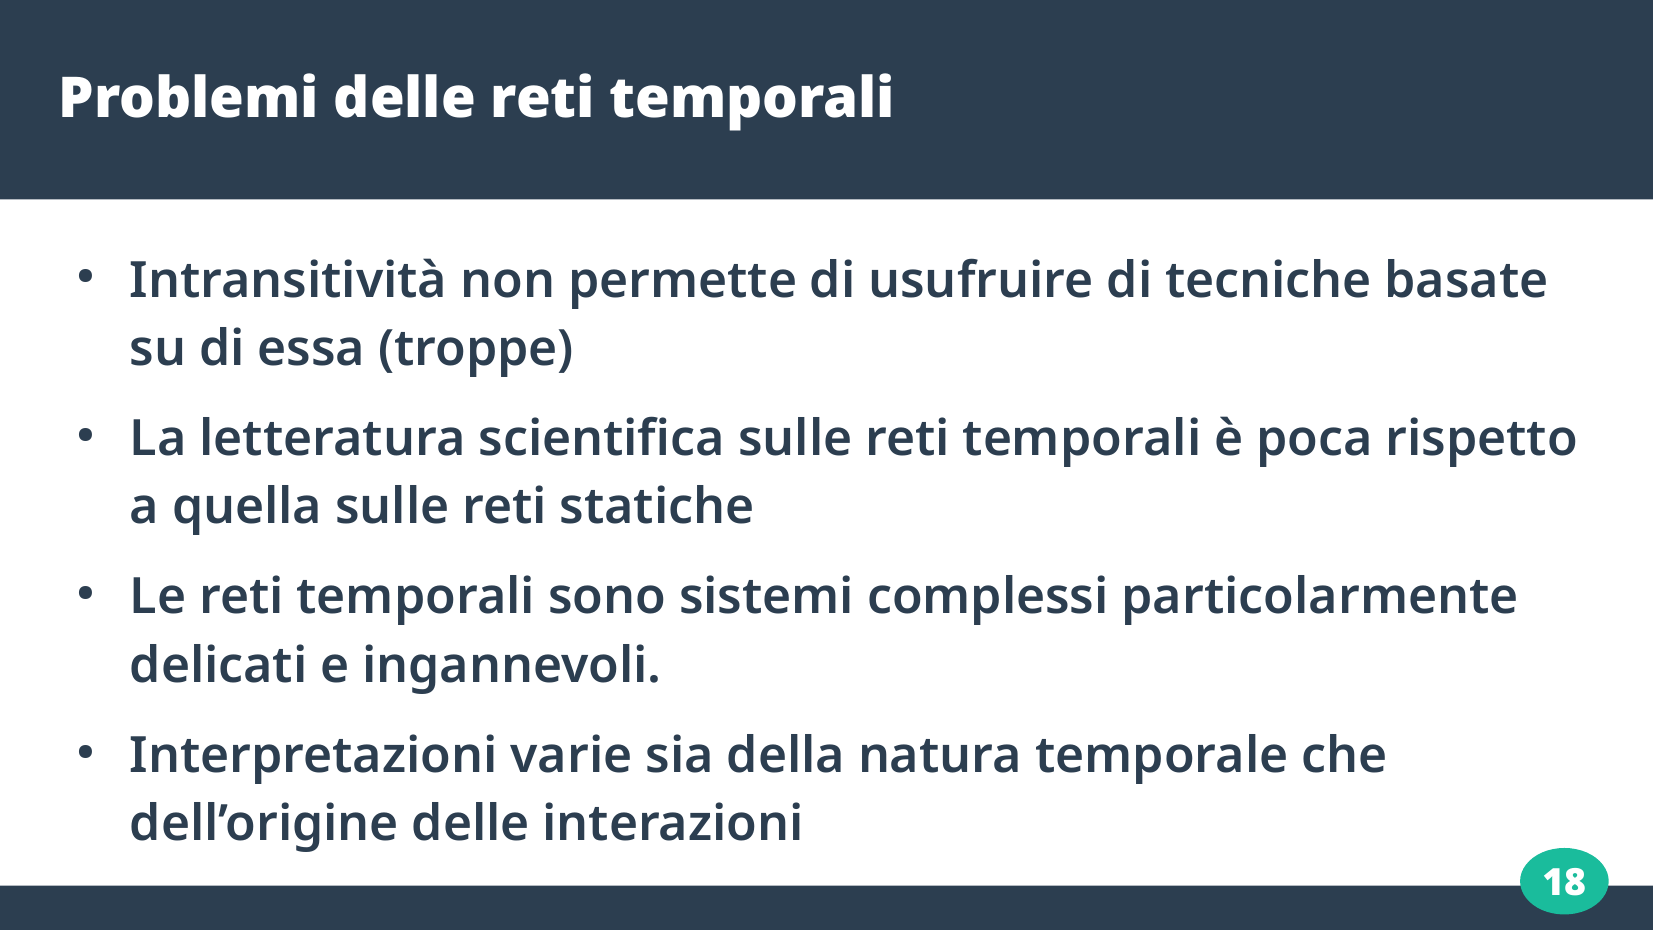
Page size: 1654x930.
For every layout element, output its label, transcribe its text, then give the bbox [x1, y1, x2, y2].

list Intransitività non permette di usufruire di tecniche basate su di essa (troppe) La letteratura scientifica sulle reti temporali è poca rispetto a quella sulle reti statiche Le reti temporali sono sistemi complessi particolarmente delicati e ingannevoli. Interpretazioni varie sia della natura temporale che dell’origine delle interazioni [58, 243, 1594, 864]
title Problemi delle reti temporali [58, 36, 1594, 155]
